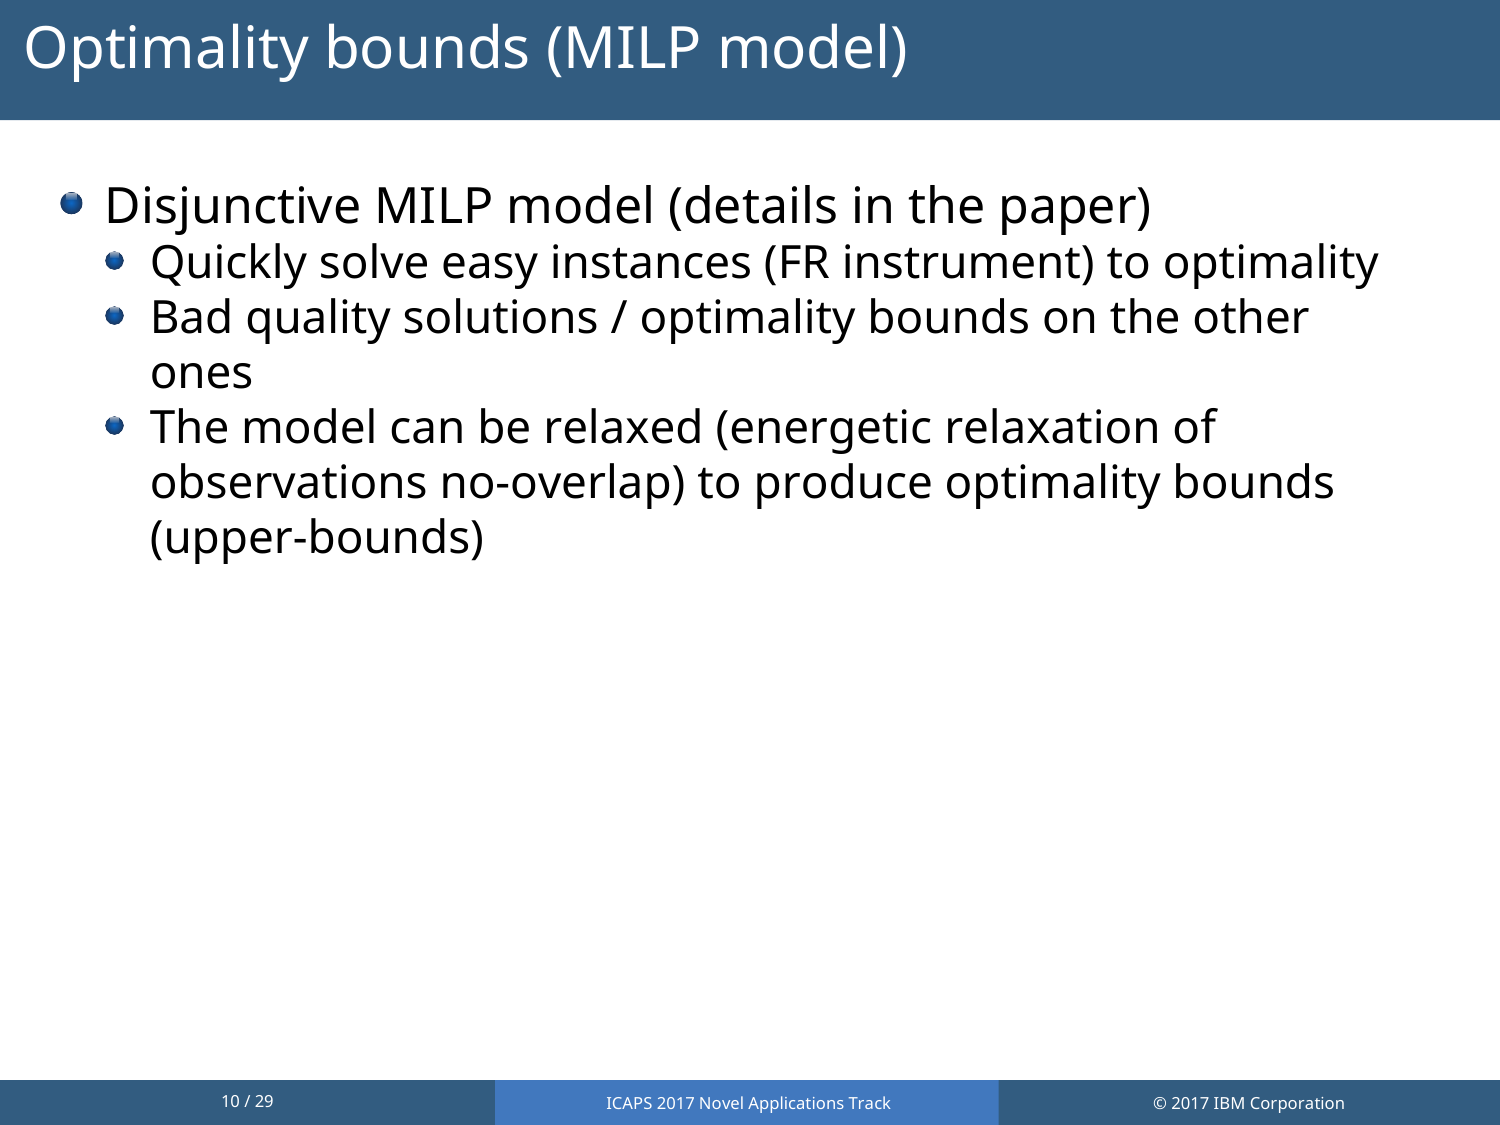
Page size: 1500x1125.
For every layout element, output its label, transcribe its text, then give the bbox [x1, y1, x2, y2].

list Disjunctive MILP model (details in the paper) Quickly solve easy instances (FR instrument) to optimality Bad quality solutions / optimality bounds on the other ones The model can be relaxed (energetic relaxation of observations no-overlap) to produce optimality bounds (upper-bounds) [45, 165, 1441, 1036]
title Optimality bounds (MILP model) [0, 0, 1500, 121]
